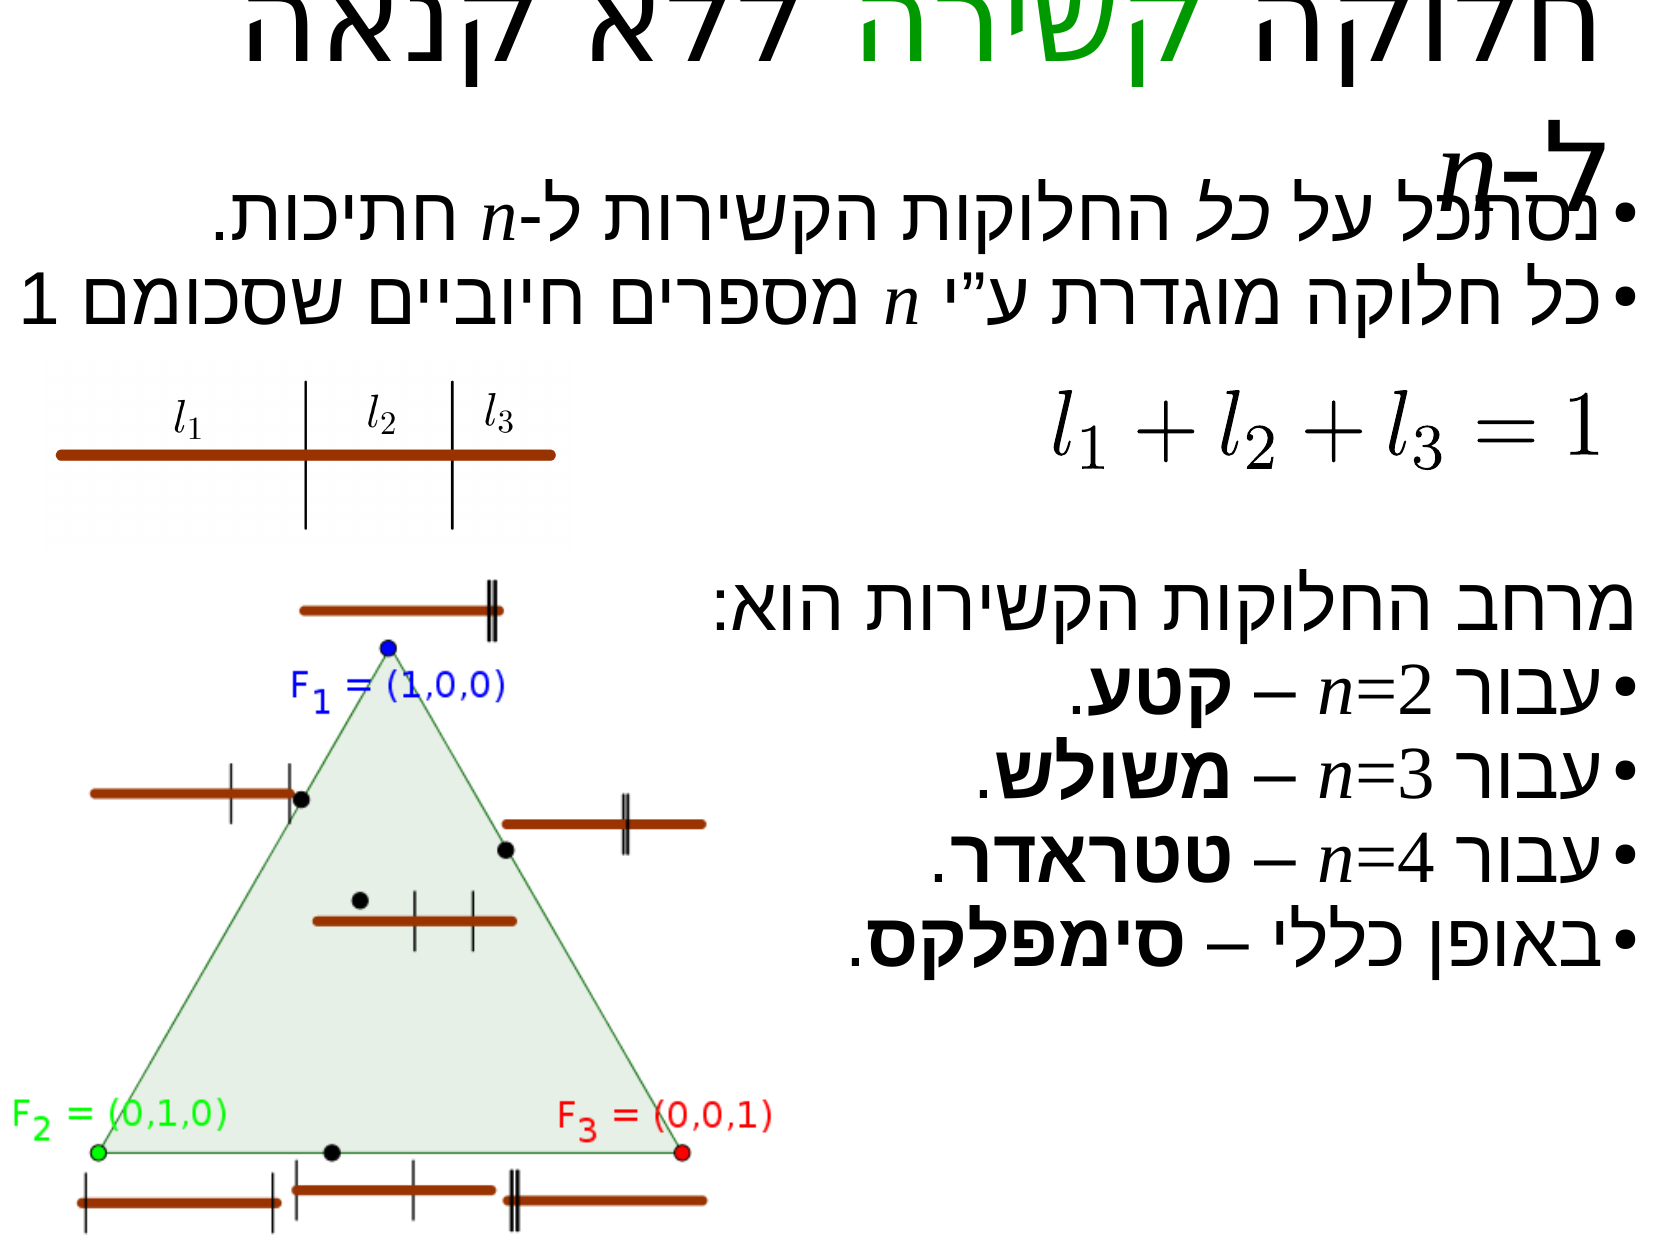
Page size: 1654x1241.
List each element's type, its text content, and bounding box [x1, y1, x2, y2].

text_box מרחב החלוקות הקשירות הוא: עבור n=2 – קטע. עבור n=3 – משולש. עבור n=4 – טטראדר. באופן כללי – סימפלקס. [690, 555, 1654, 1006]
picture [45, 360, 571, 551]
text_box נסתכל על כל החלוקות הקשירות ל-n חתיכות. כל חלוקה מוגדרת ע”י n מספרים חיוביים שסכומם 1 [0, 165, 1654, 361]
title חלוקה קשירה ללא קנאה ל-n [30, 7, 1654, 165]
text_box [1050, 390, 1606, 471]
picture [0, 579, 781, 1235]
